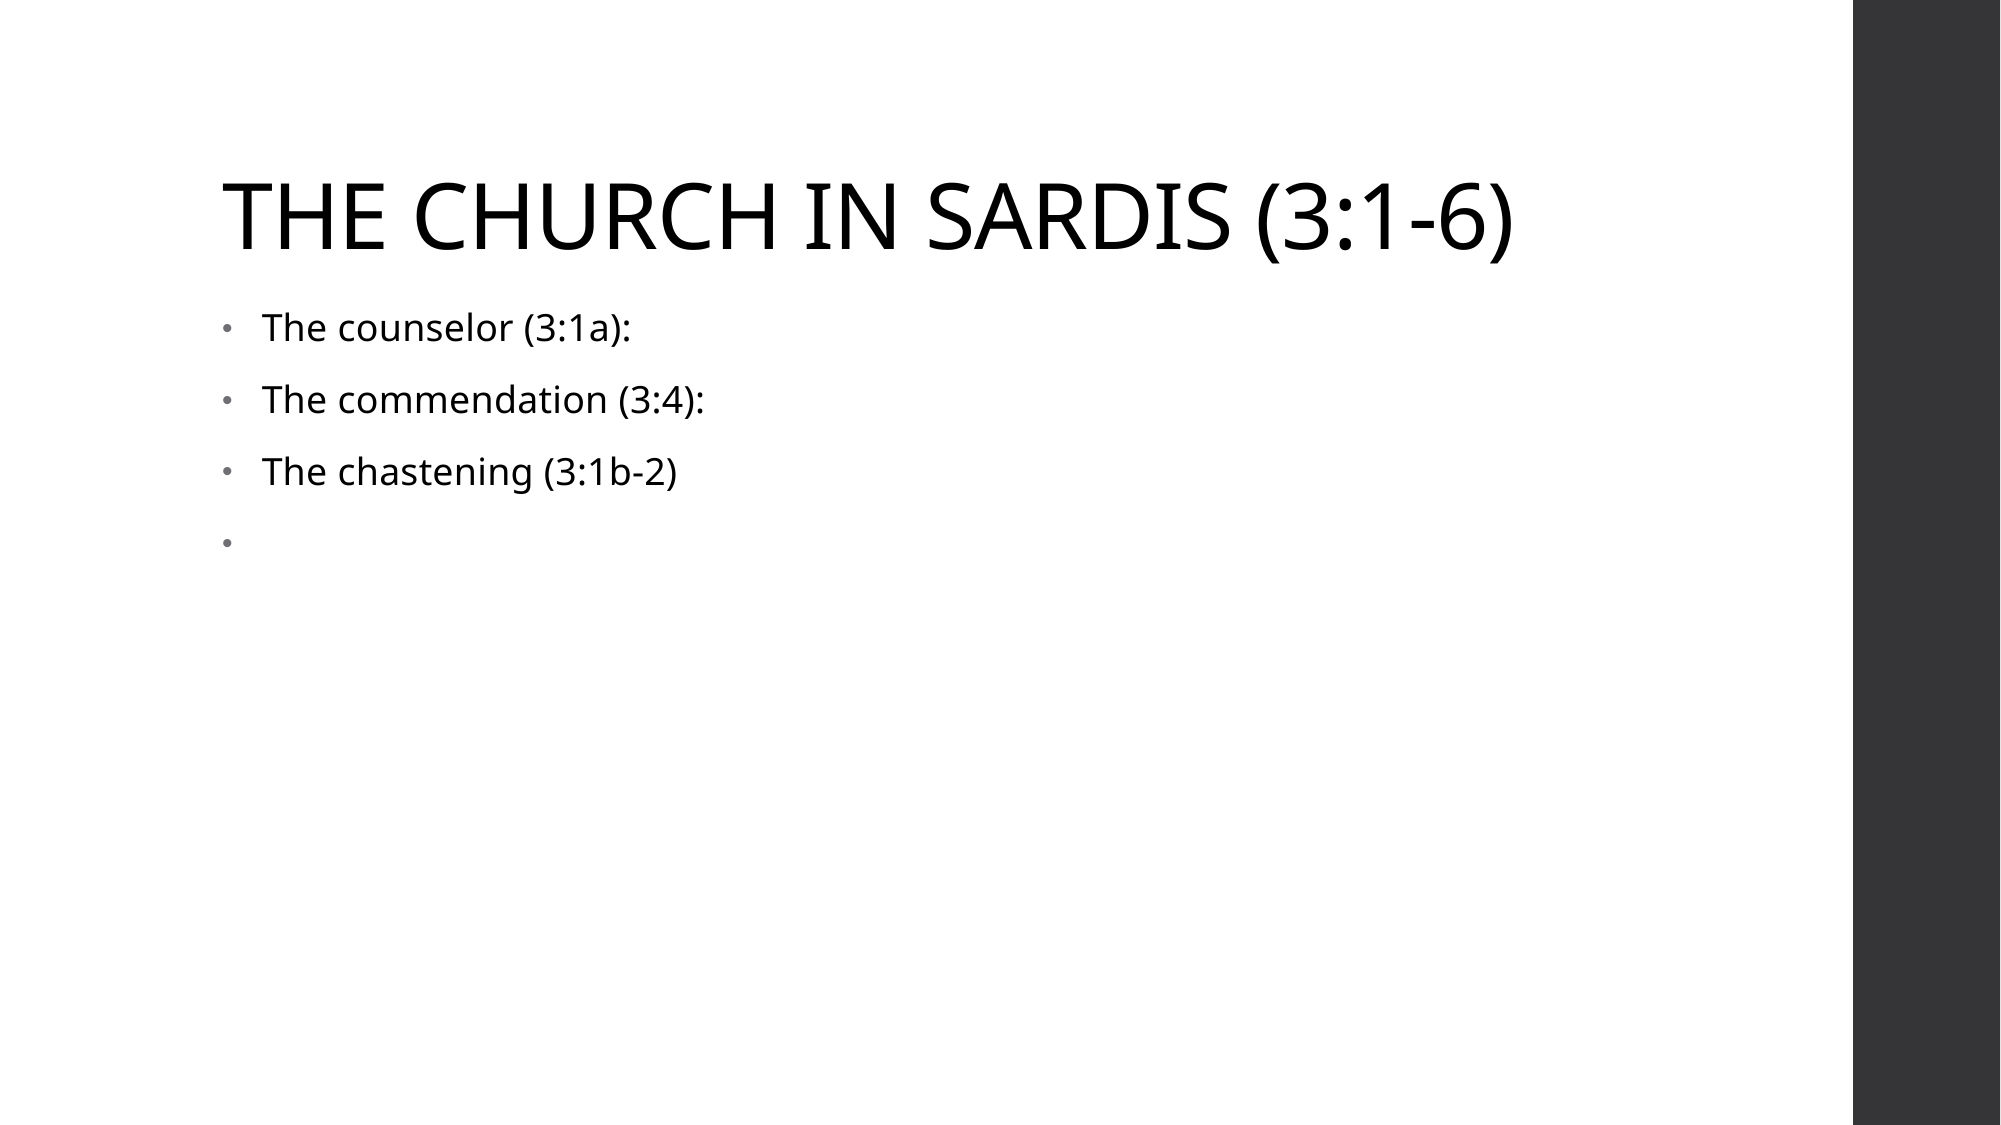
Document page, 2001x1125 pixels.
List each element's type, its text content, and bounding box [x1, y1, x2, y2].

title THE CHURCH IN SARDIS (3:1-6) [206, 60, 1797, 278]
list The counselor (3:1a): The commendation (3:4): The chastening (3:1b-2) [206, 299, 1617, 1014]
